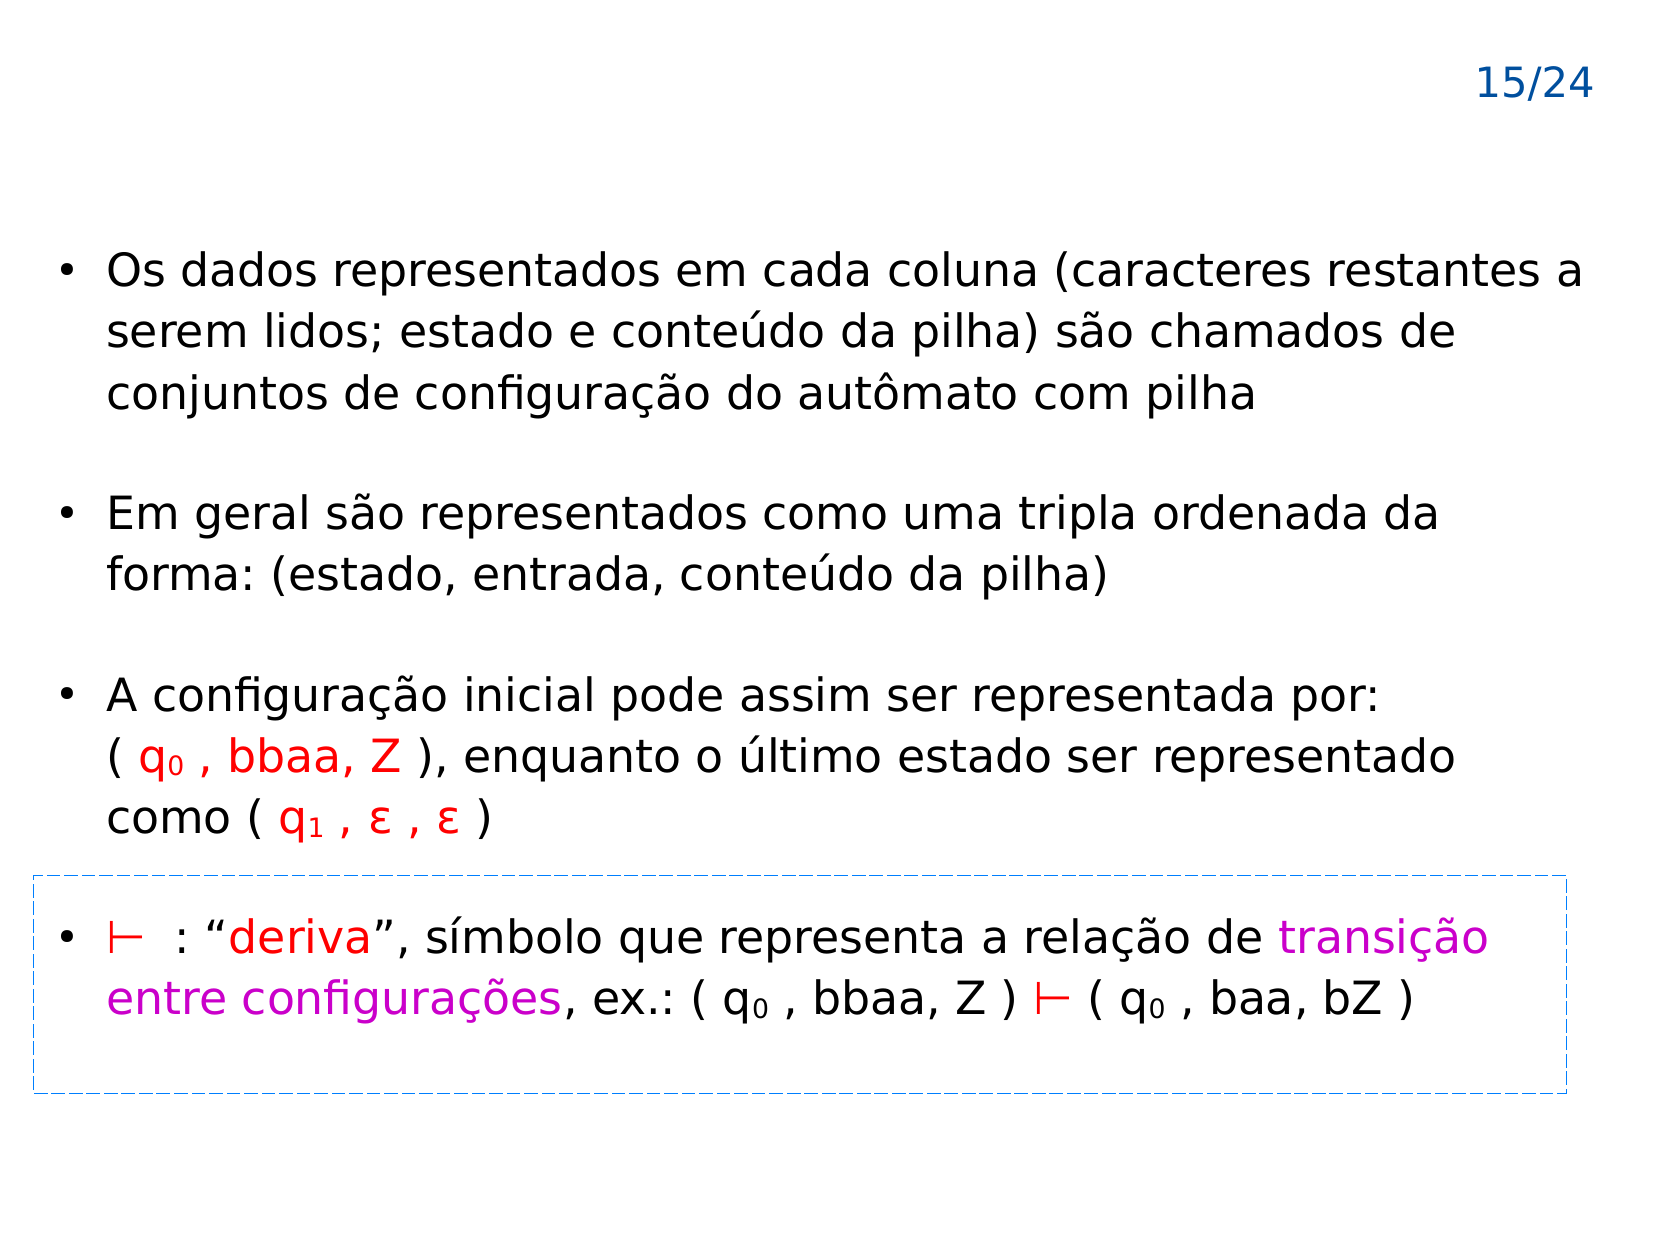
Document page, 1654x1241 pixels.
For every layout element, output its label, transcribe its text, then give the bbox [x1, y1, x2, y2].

list Os dados representados em cada coluna (caracteres restantes a serem lidos; estado e conteúdo da pilha) são chamados de conjuntos de configuração do autômato com pilha Em geral são representados como uma tripla ordenada da forma: (estado, entrada, conteúdo da pilha) A configuração inicial pode assim ser representada por: ( q0 , bbaa, Z ), enquanto o último estado ser representado como ( q1 , ε , ε ) ⊢ : “deriva”, símbolo que representa a relação de transição entre configurações, ex.: ( q0 , bbaa, Z ) ⊢ ( q0 , baa, bZ ) [59, 236, 1595, 1211]
